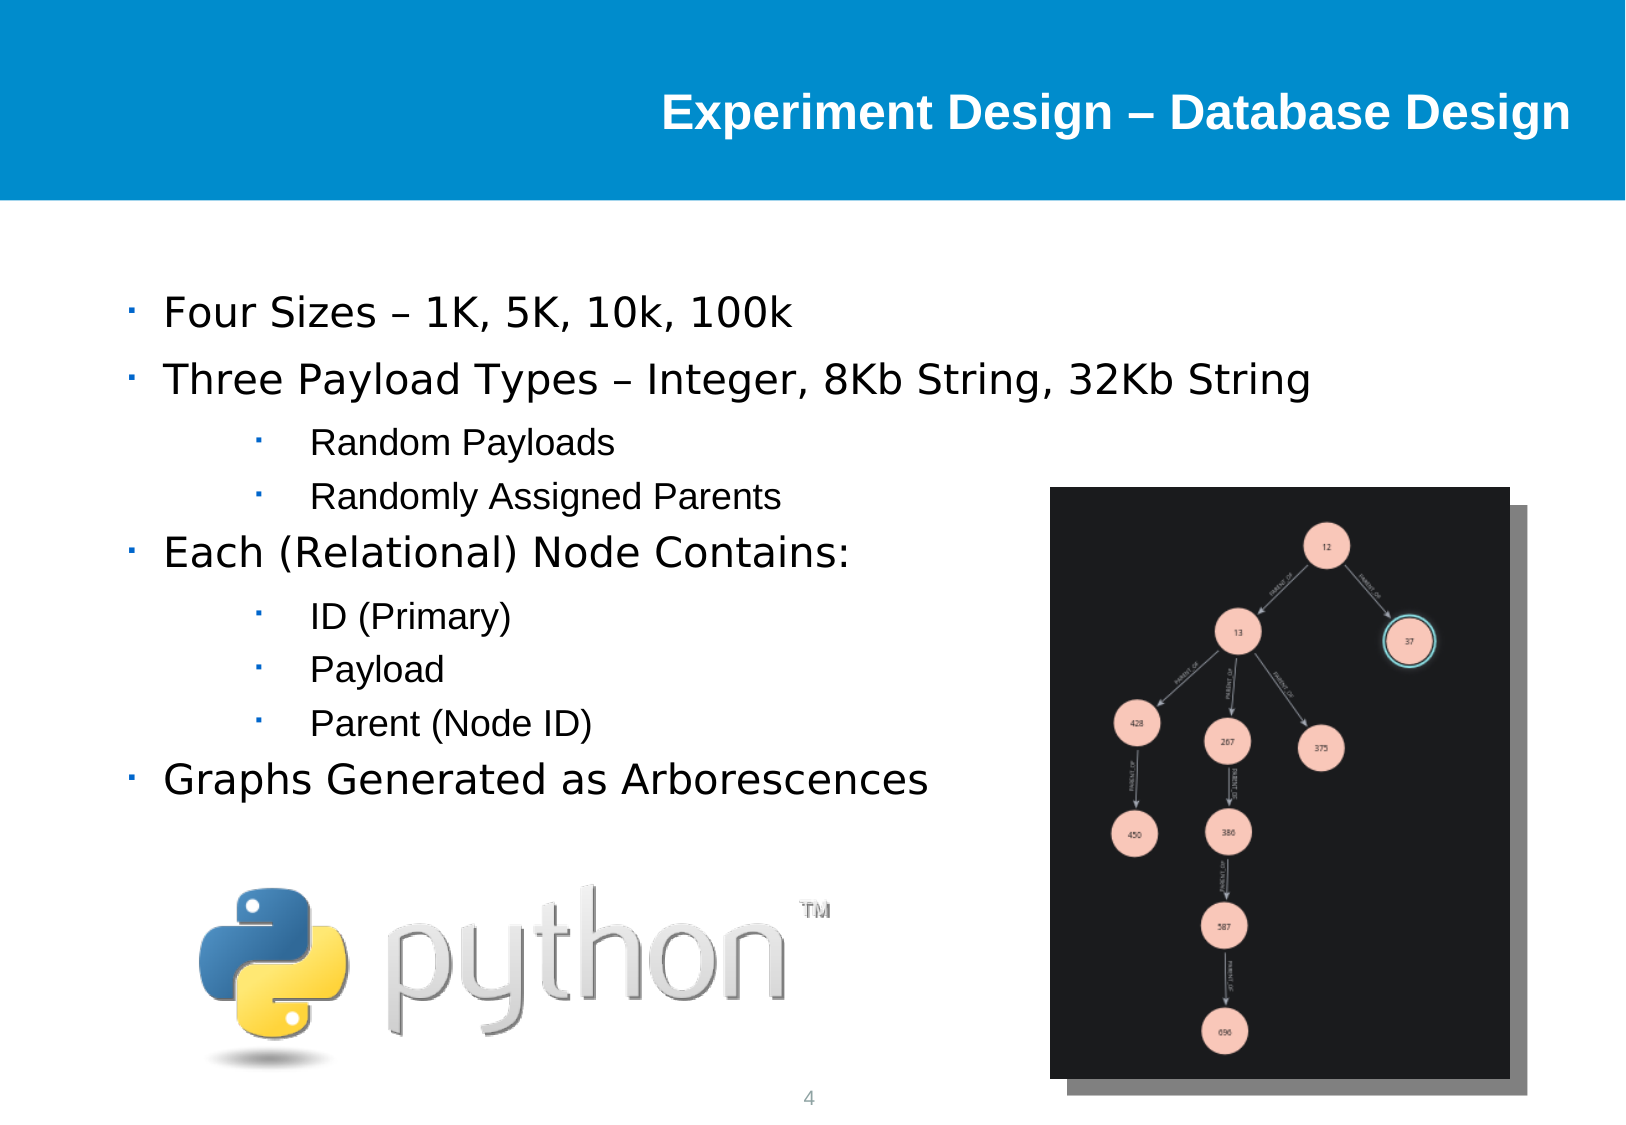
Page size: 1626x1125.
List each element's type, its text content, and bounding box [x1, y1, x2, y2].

list Four Sizes – 1K, 5K, 10k, 100k Three Payload Types – Integer, 8Kb String, 32Kb String Random Payloads Randomly Assigned Parents Each (Relational) Node Contains: ID (Primary) Payload Parent (Node ID) Graphs Generated as Arborescences [87, 289, 1538, 836]
title Experiment Design – Database Design [121, 37, 1573, 188]
picture [181, 862, 938, 1077]
picture [1050, 487, 1510, 1079]
